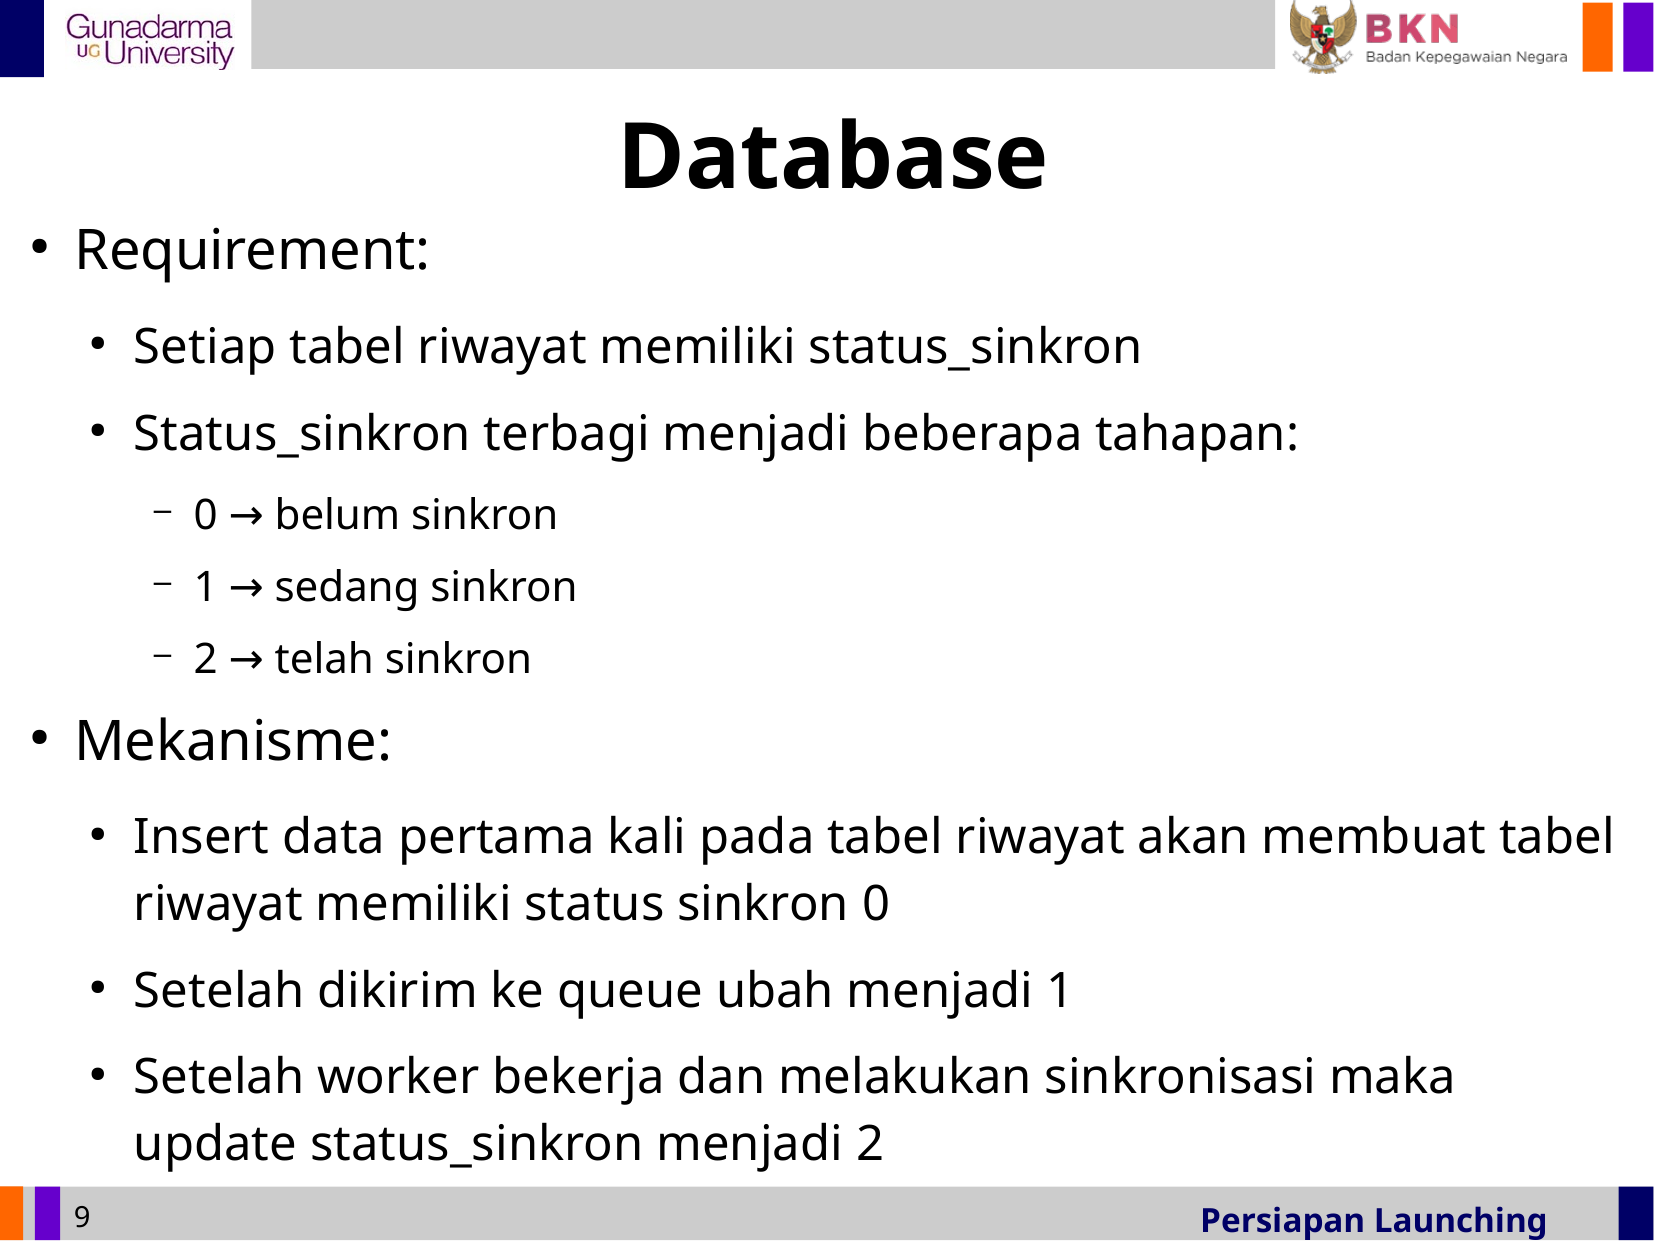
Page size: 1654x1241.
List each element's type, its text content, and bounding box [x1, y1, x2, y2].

picture [1290, 0, 1567, 74]
title Database [77, 90, 1591, 210]
list Requirement: Setiap tabel riwayat memiliki status_sinkron Status_sinkron terbagi menjadi beberapa tahapan: 0 → belum sinkron 1 → sedang sinkron 2 → telah sinkron Mekanisme: Insert data pertama kali pada tabel riwayat akan membuat tabel riwayat memiliki status sinkron 0 Setelah dikirim ke queue ubah menjadi 1 Setelah worker bekerja dan melakukan sinkronisasi maka update status_sinkron menjadi 2 [14, 210, 1630, 1176]
picture [65, 0, 235, 70]
